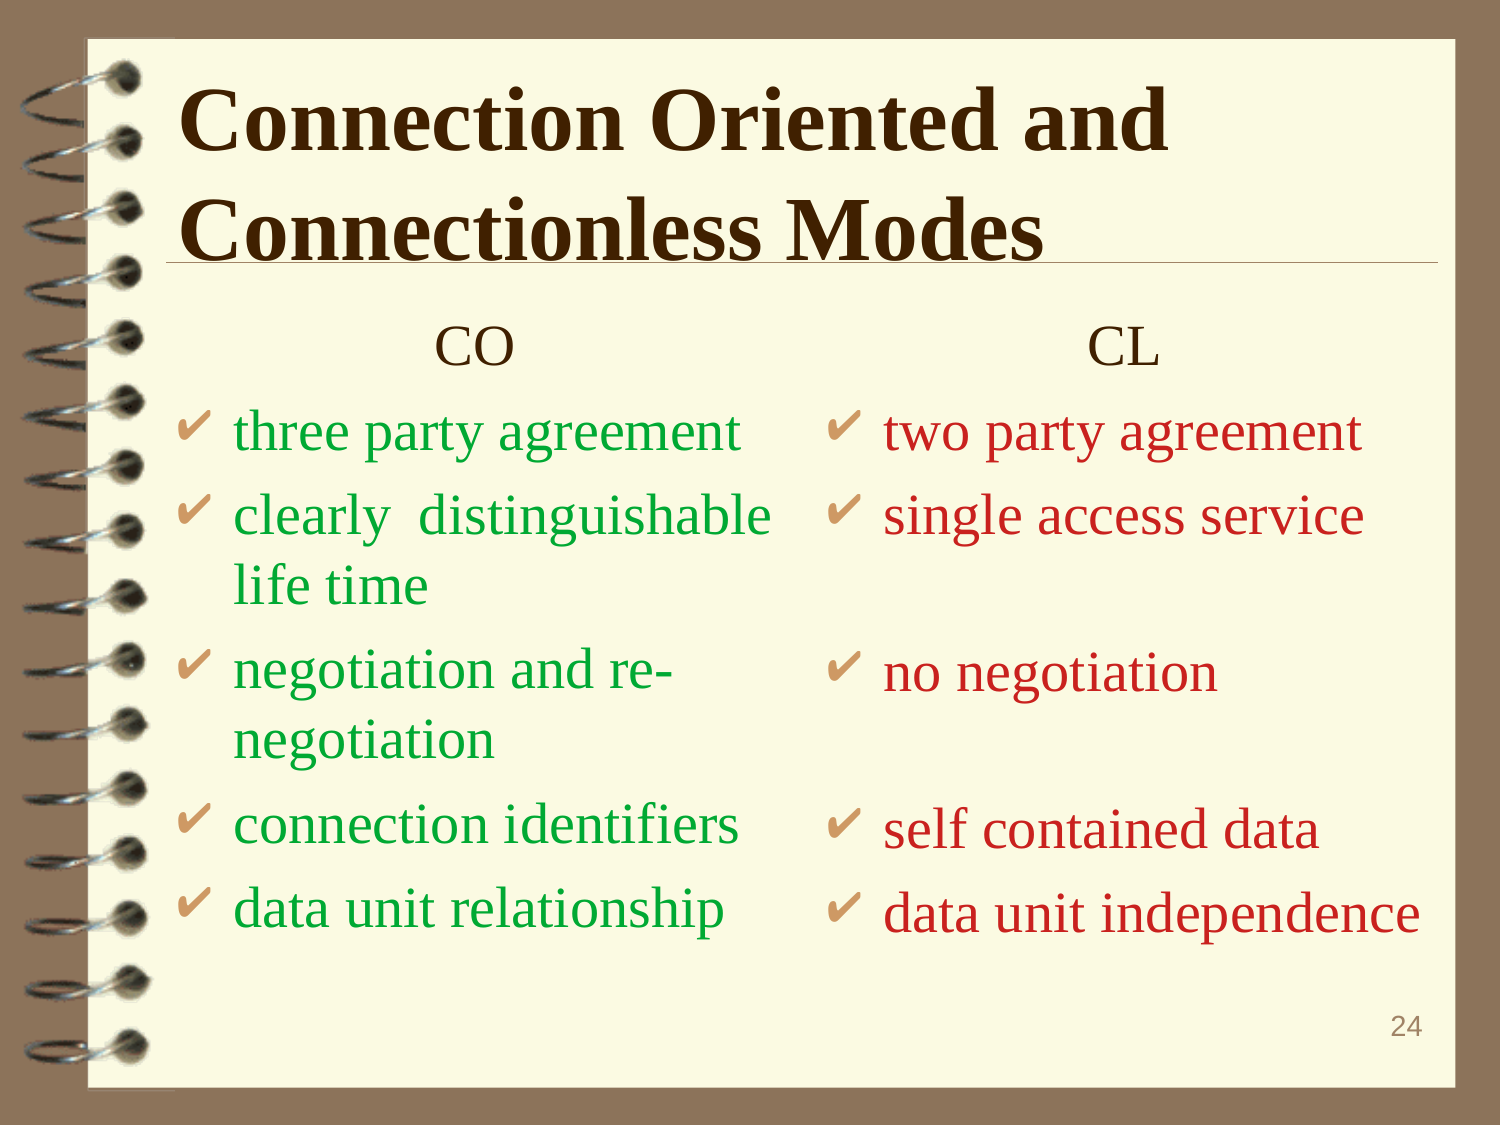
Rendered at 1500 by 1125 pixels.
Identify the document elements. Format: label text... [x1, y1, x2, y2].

picture [0, 0, 175, 1125]
list CO three party agreement clearly distinguishable life time negotiation and re-negotiation connection identifiers data unit relationship [162, 299, 788, 976]
list CL two party agreement single access service no negotiation self contained data data unit independence [812, 299, 1438, 976]
title Connection Oriented and Connectionless Modes [162, 74, 1438, 263]
